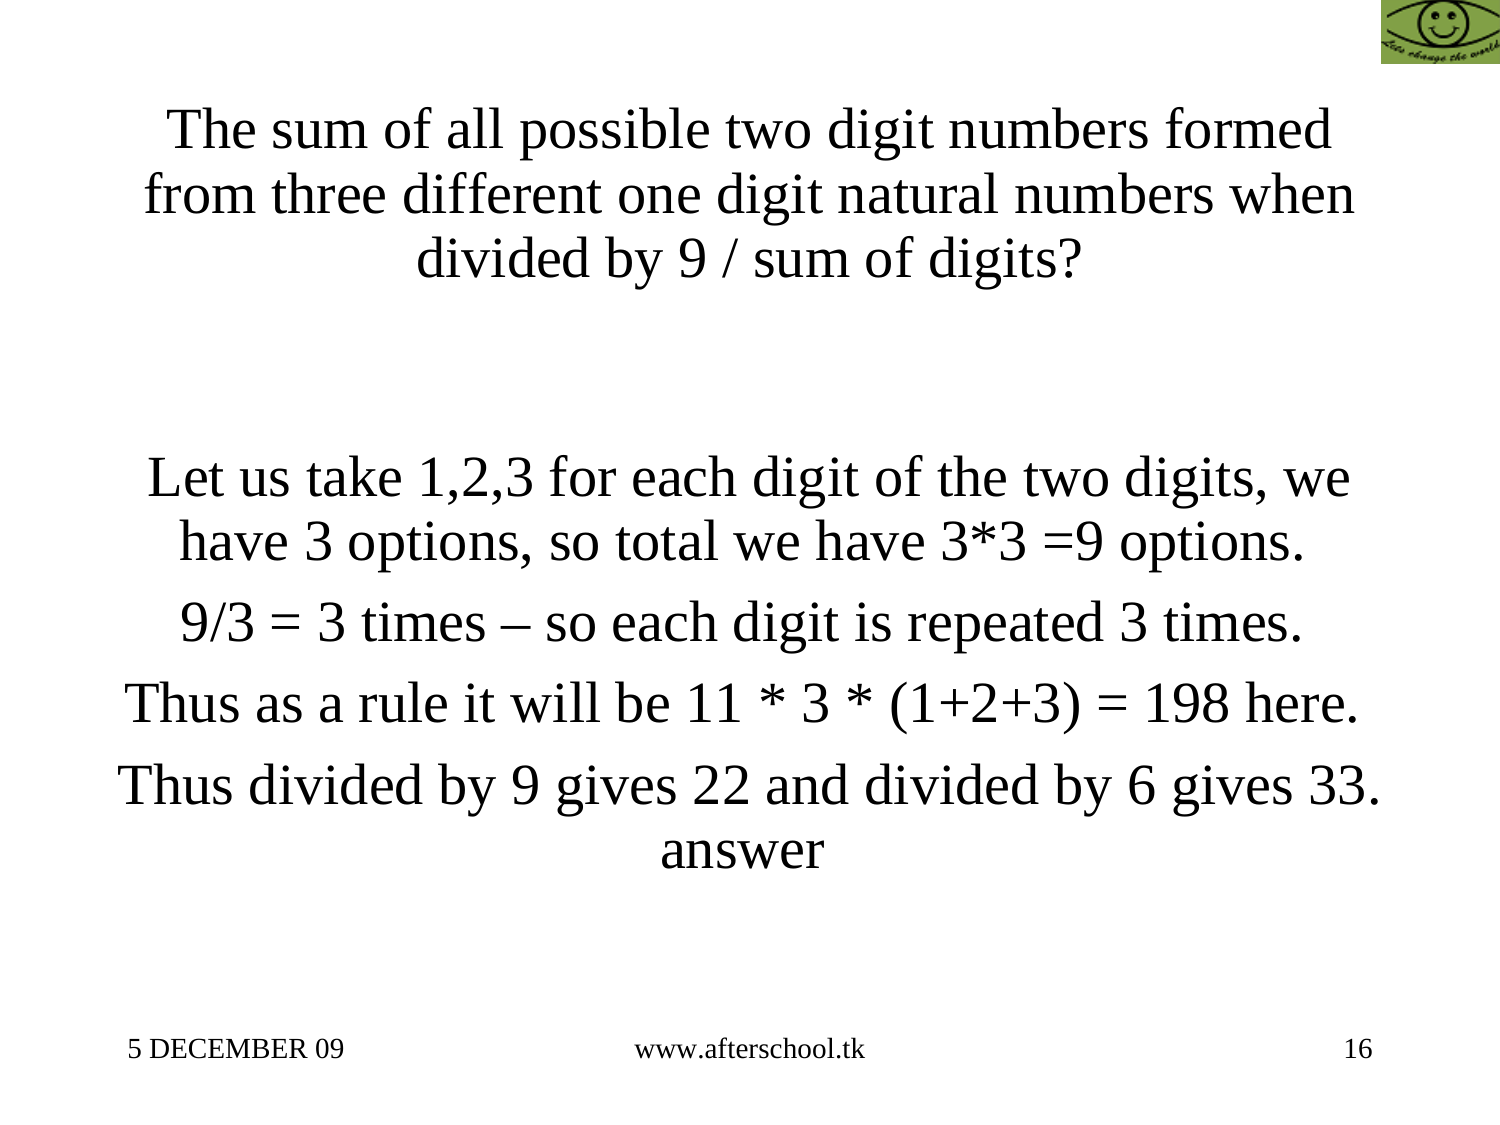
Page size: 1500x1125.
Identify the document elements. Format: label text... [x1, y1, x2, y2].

title The sum of all possible two digit numbers formed from three different one digit natural numbers when divided by 9 / sum of digits? [112, 96, 1388, 291]
subtitle Let us take 1,2,3 for each digit of the two digits, we have 3 options, so total we have 3*3 =9 options. 9/3 = 3 times – so each digit is repeated 3 times. Thus as a rule it will be 11 * 3 * (1+2+3) = 198 here. Thus divided by 9 gives 22 and divided by 6 gives 33. answer [112, 332, 1388, 993]
picture [1381, 0, 1500, 64]
